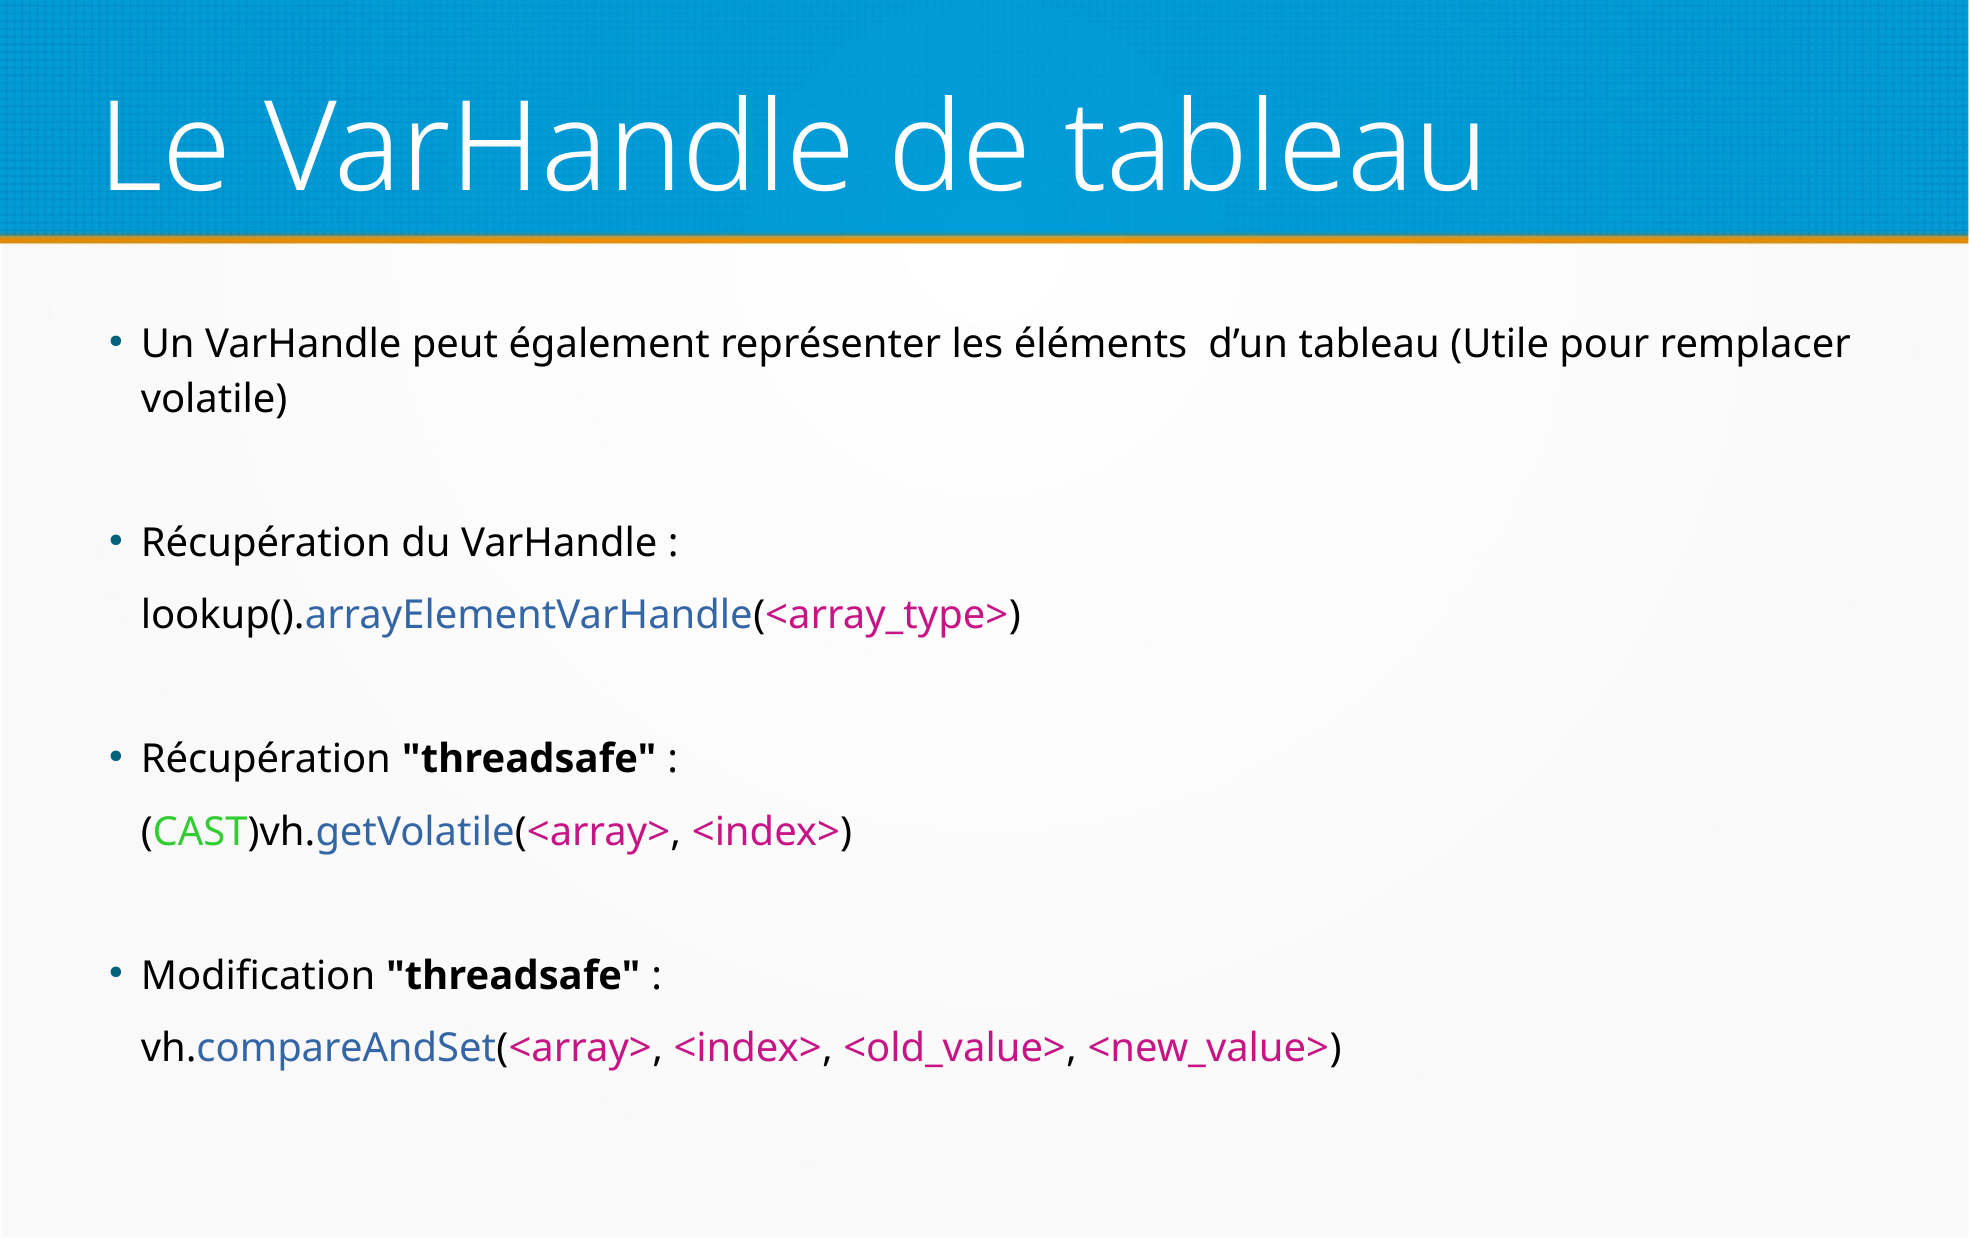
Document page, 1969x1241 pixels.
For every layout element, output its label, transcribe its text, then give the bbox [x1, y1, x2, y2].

list Un VarHandle peut également représenter les éléments d’un tableau (Utile pour remplacer volatile) Récupération du VarHandle : lookup().arrayElementVarHandle(<array_type>) Récupération "threadsafe" : (CAST)vh.getVolatile(<array>, <index>) Modification "threadsafe" : vh.compareAndSet(<array>, <index>, <old_value>, <new_value>) [98, 315, 1861, 1081]
title Le VarHandle de tableau [98, 19, 1870, 227]
picture [0, 233, 1969, 1241]
